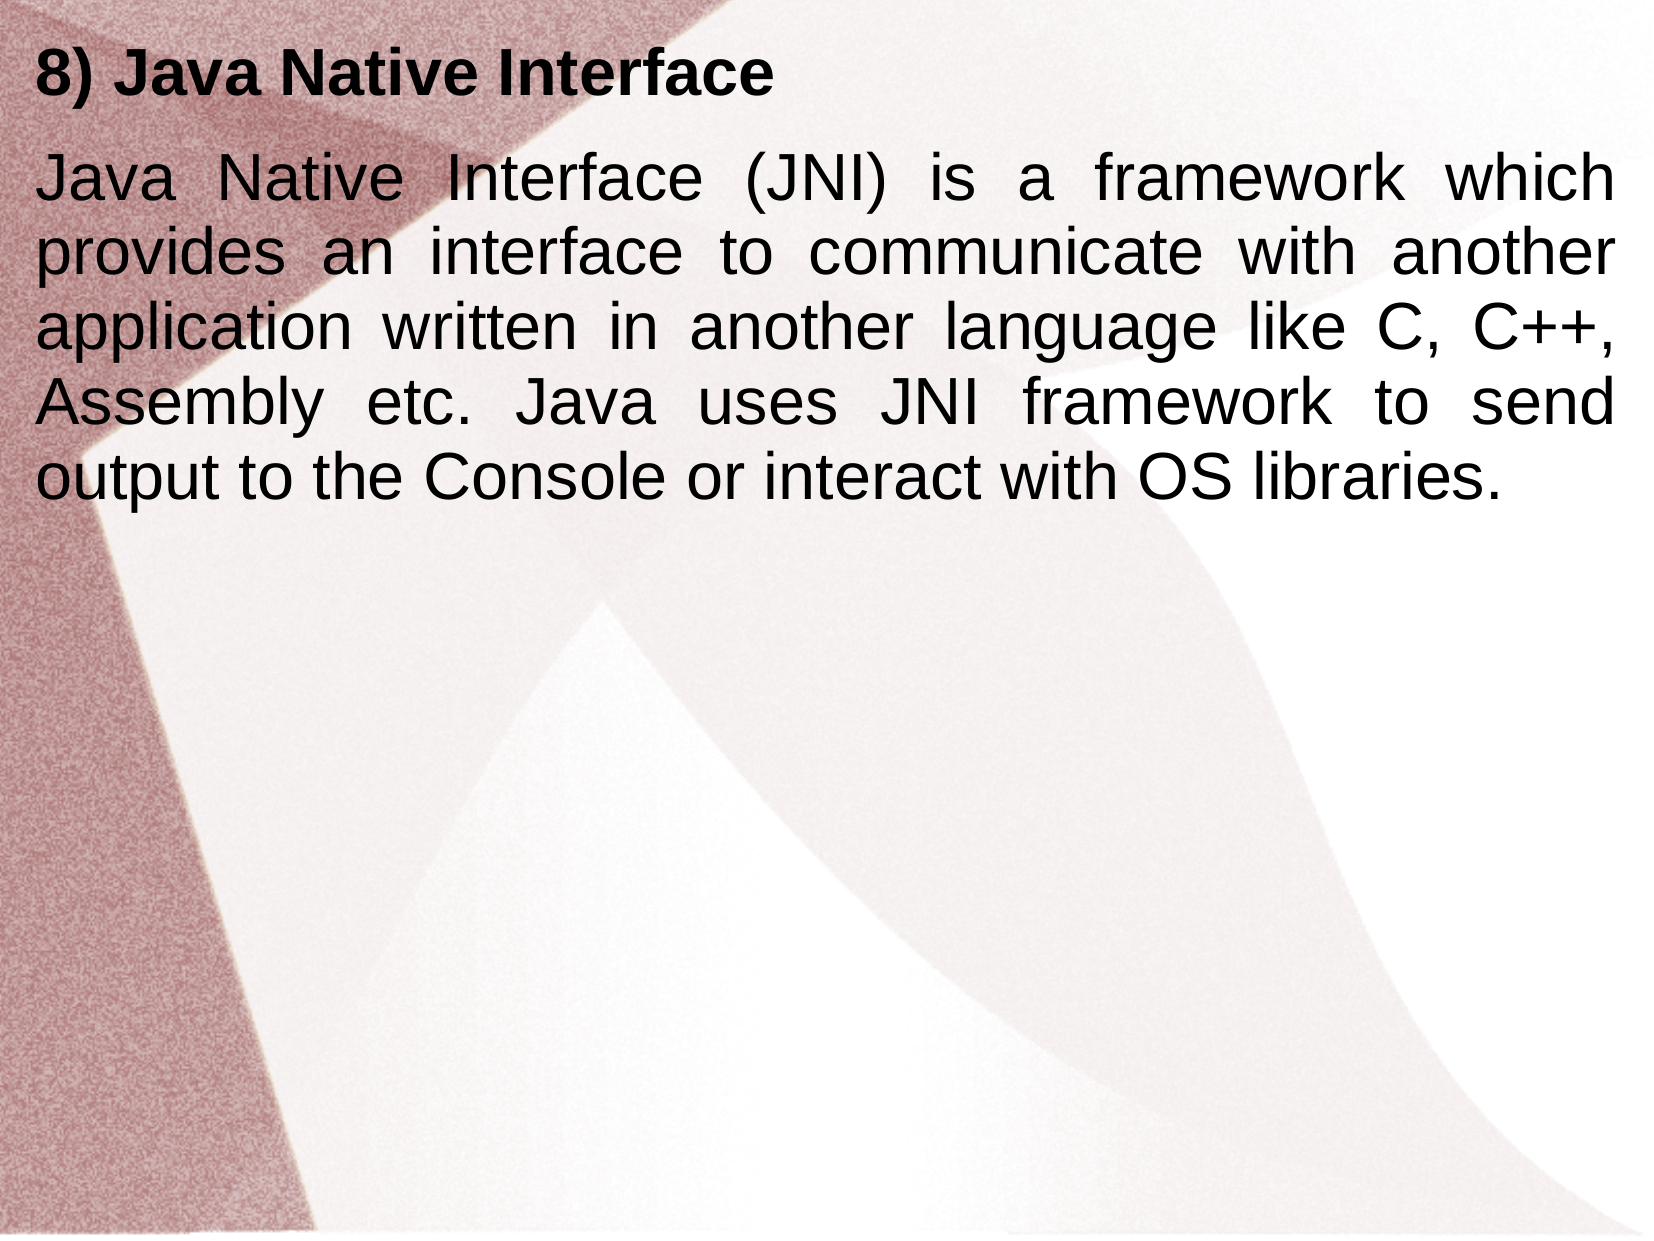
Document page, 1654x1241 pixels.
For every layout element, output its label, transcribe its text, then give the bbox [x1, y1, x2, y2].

list 8) Java Native Interface Java Native Interface (JNI) is a framework which provides an interface to communicate with another application written in another language like C, C++, Assembly etc. Java uses JNI framework to send output to the Console or interact with OS libraries. [35, 35, 1619, 1205]
picture [0, 0, 1654, 1241]
